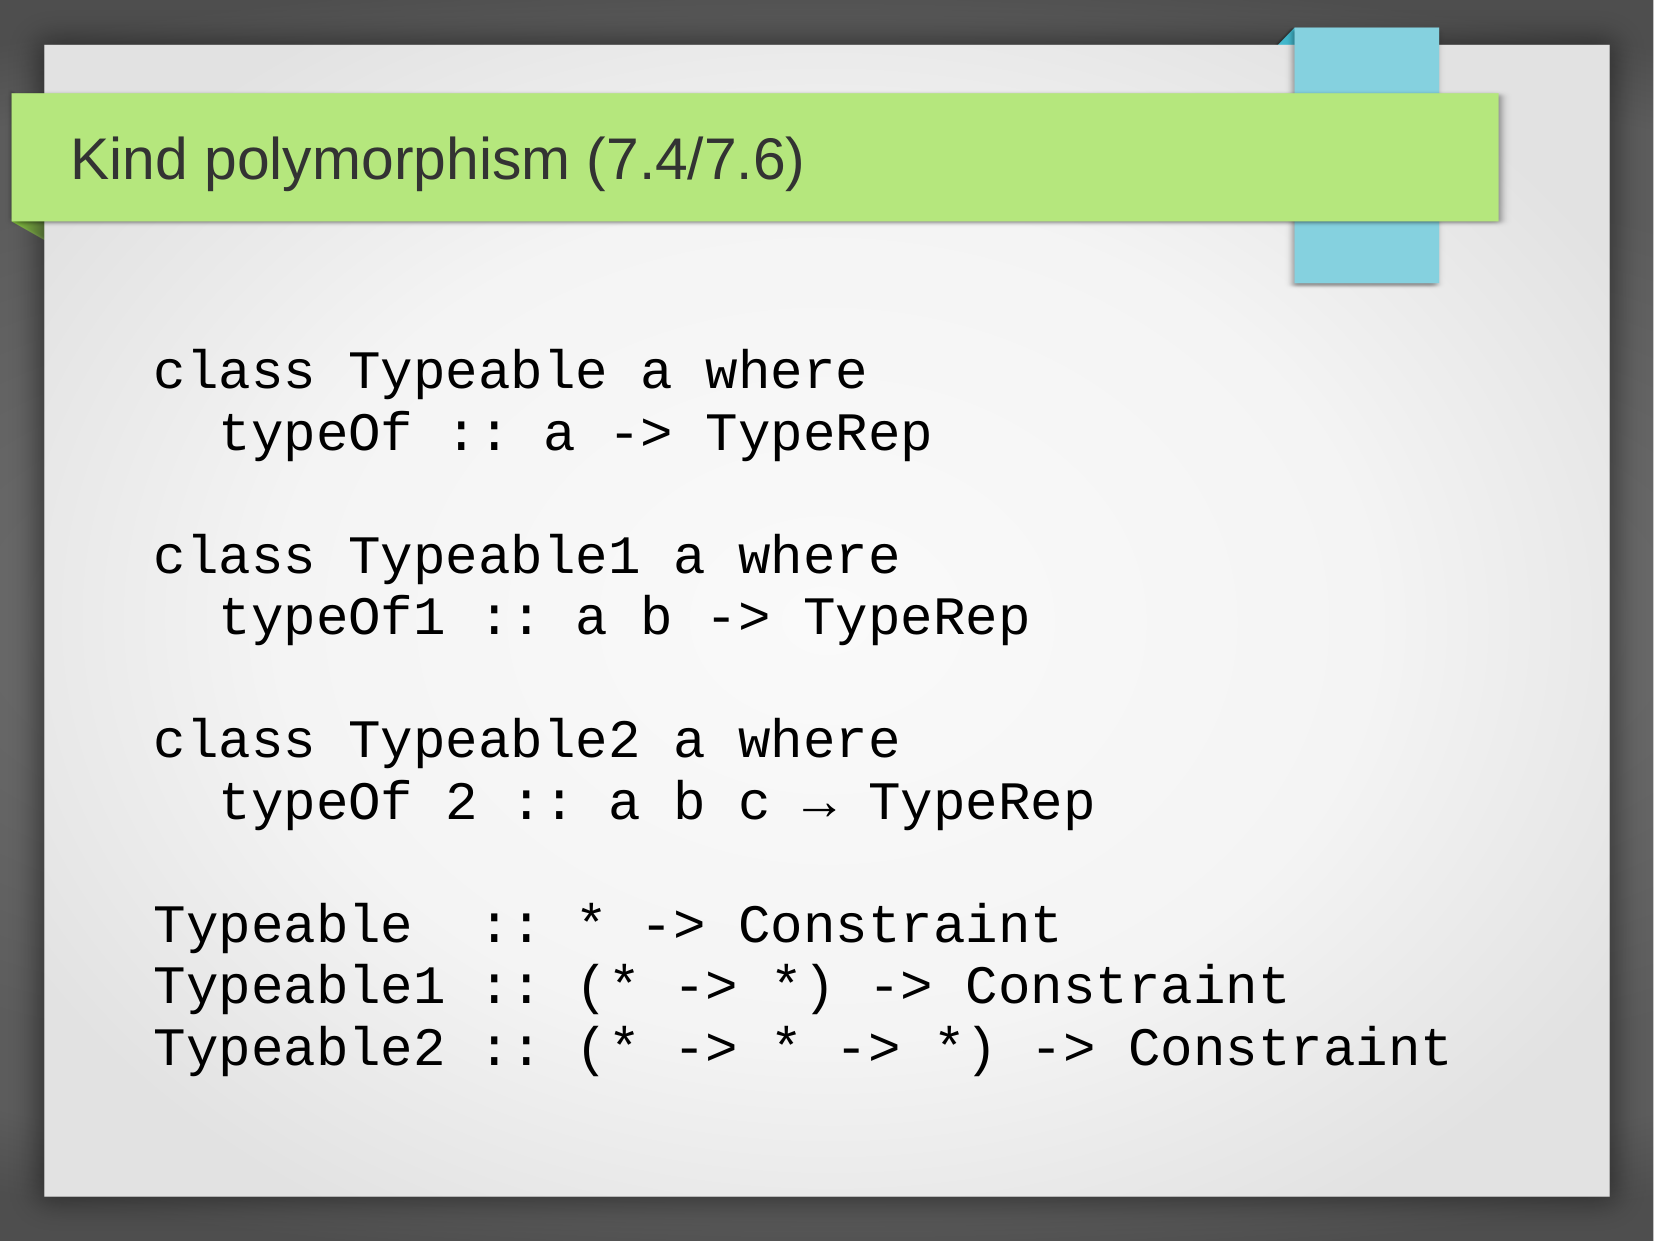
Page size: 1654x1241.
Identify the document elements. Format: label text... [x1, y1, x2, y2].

picture [0, 0, 1654, 1241]
title Kind polymorphism (7.4/7.6) [70, 106, 1229, 213]
list class Typeable a where typeOf :: a -> TypeRep class Typeable1 a where typeOf1 :: a b -> TypeRep class Typeable2 a where typeOf 2 :: a b c → TypeRep Typeable :: * -> Constraint Typeable1 :: (* -> *) -> Constraint Typeable2 :: (* -> * -> *) -> Constraint [82, 343, 1538, 1126]
